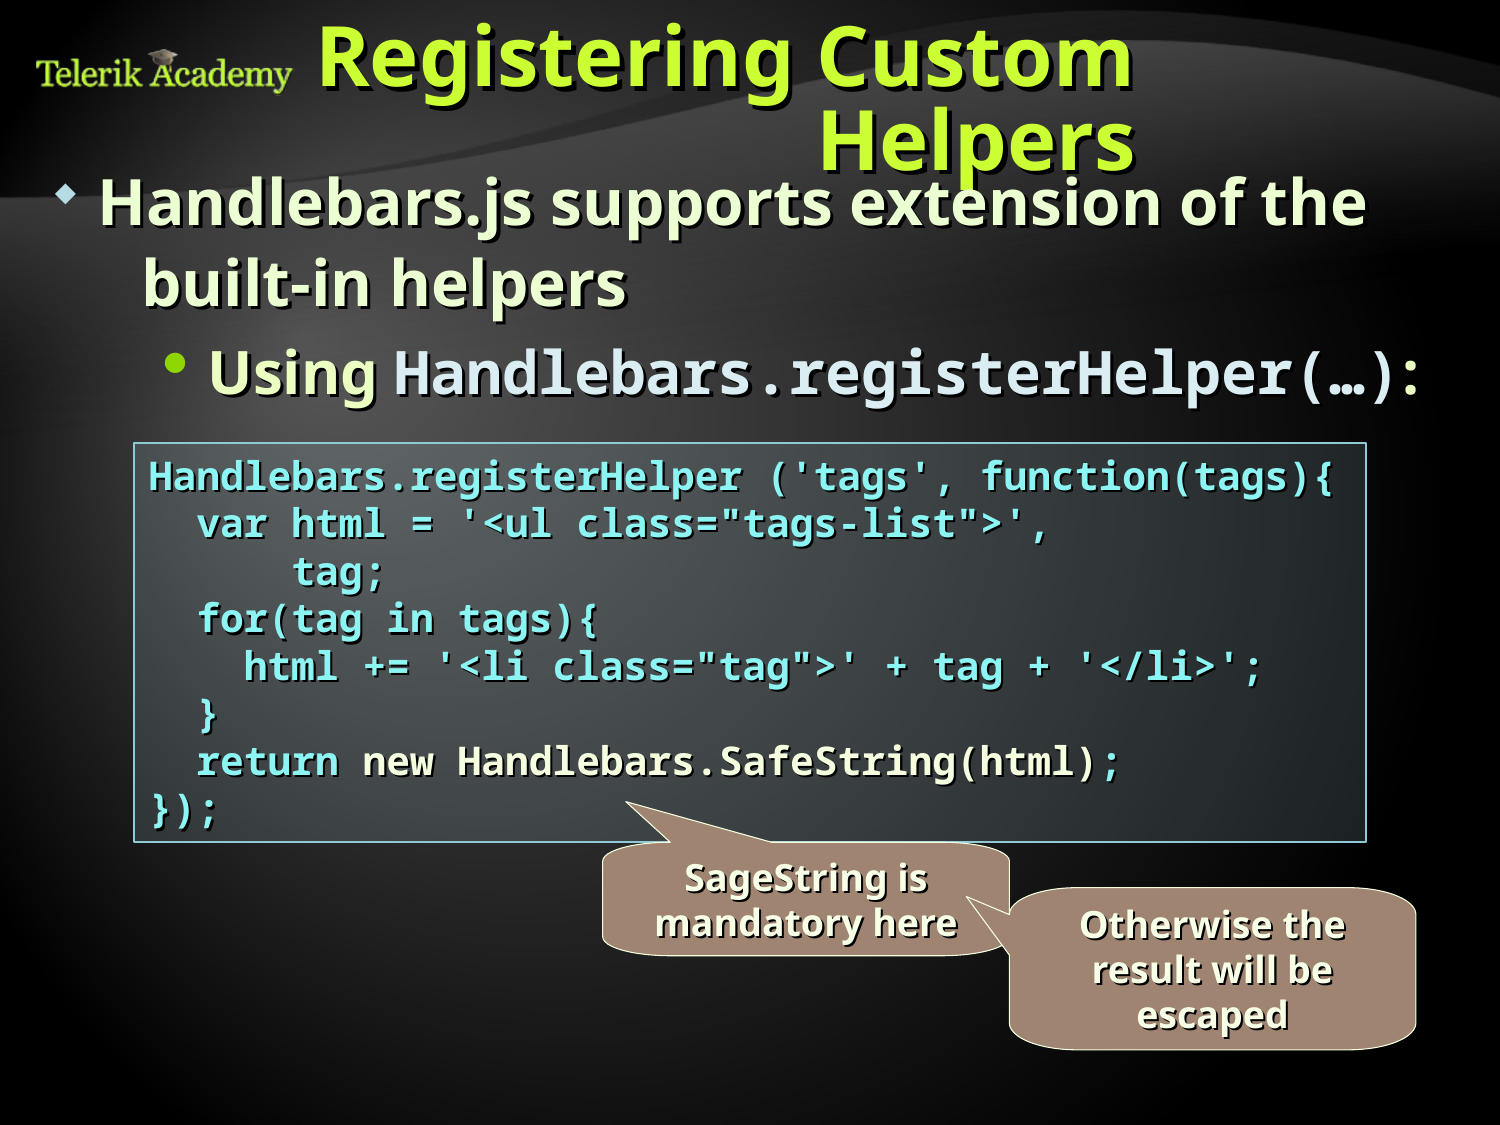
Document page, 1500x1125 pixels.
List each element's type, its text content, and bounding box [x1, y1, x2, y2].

text_box Handlebars.registerHelper ('tags', function(tags){ var html = '<ul class="tags-list">', tag; for(tag in tags){ html += '<li class="tag">' + tag + '</li>'; } return new Handlebars.SafeString(html); }); [133, 443, 1367, 843]
text_box Otherwise the result will be escaped [966, 887, 1416, 1050]
text_box SageString is mandatory here [602, 801, 1010, 956]
list Handlebars.js supports extension of the built-in helpers Using Handlebars.registerHelper(…): [37, 149, 1463, 483]
title Registering Custom Helpers [300, 12, 1463, 149]
